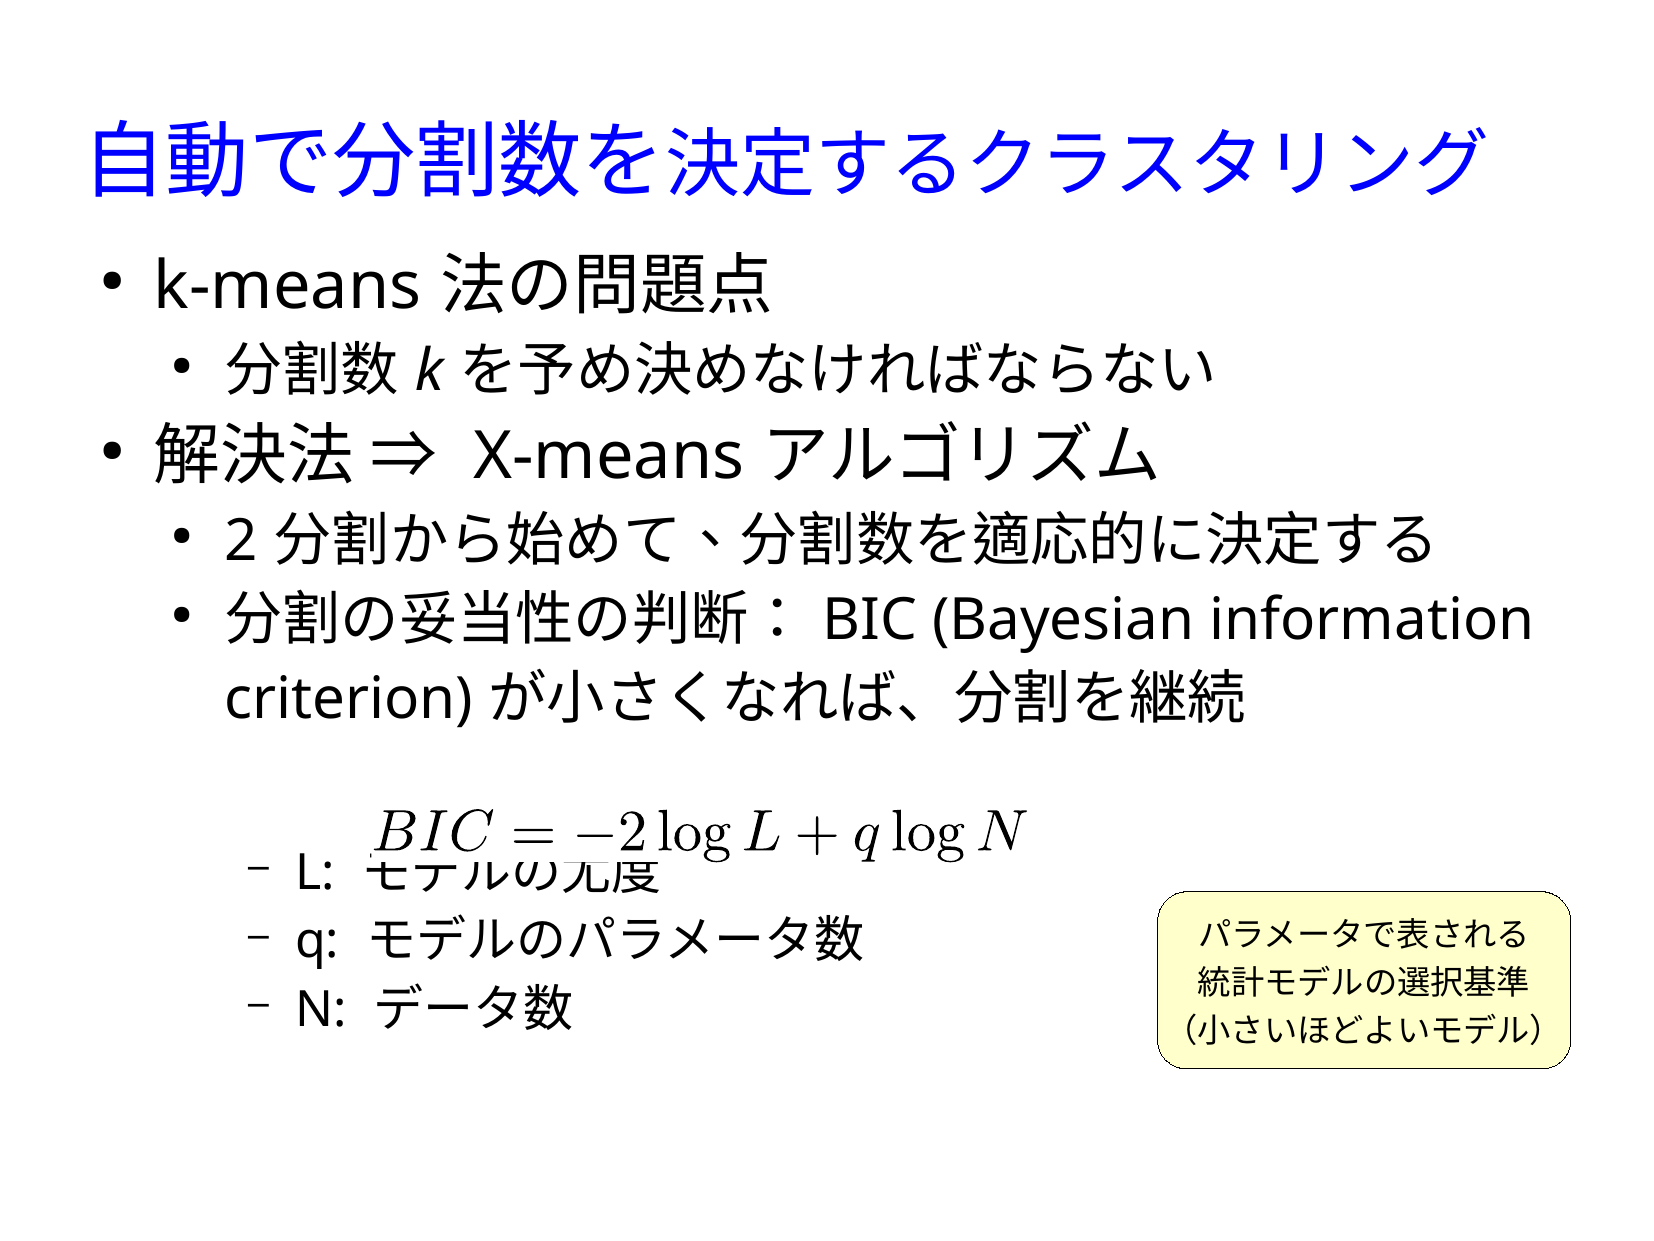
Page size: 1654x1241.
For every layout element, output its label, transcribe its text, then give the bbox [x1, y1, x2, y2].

list k-means法の問題点 分割数kを予め決めなければならない 解決法 ⇒ X-meansアルゴリズム 2分割から始めて、分割数を適応的に決定する 分割の妥当性の判断：BIC (Bayesian information criterion)が小さくなれば、分割を継続 L: モデルの尤度 q: モデルのパラメータ数 N: データ数 [82, 237, 1571, 1113]
text_box [371, 809, 1029, 863]
text_box パラメータで表される 統計モデルの選択基準 （小さいほどよいモデル） [1157, 891, 1571, 1069]
title 自動で分割数を決定するクラスタリング [82, 45, 1571, 237]
